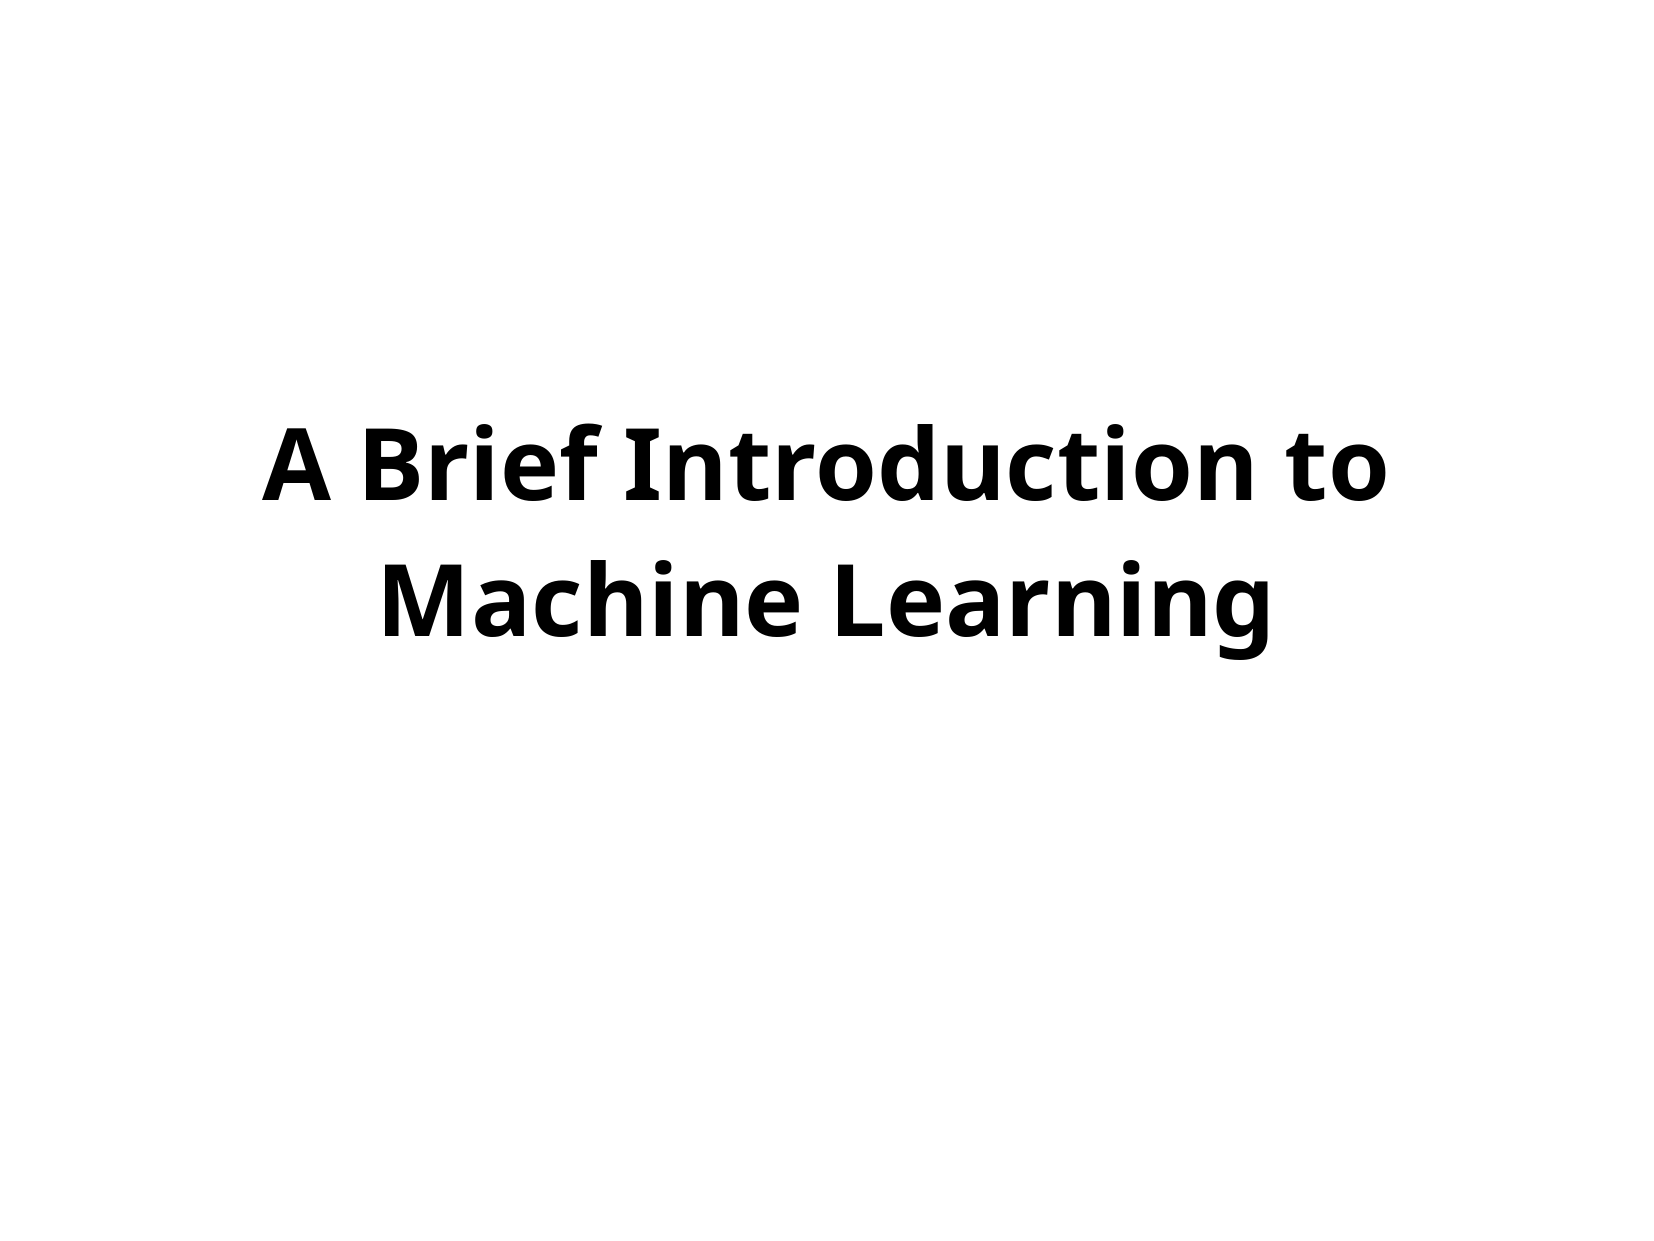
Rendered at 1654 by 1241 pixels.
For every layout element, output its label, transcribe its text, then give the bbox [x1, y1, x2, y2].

subtitle A Brief Introduction to Machine Learning [82, 49, 1571, 1010]
